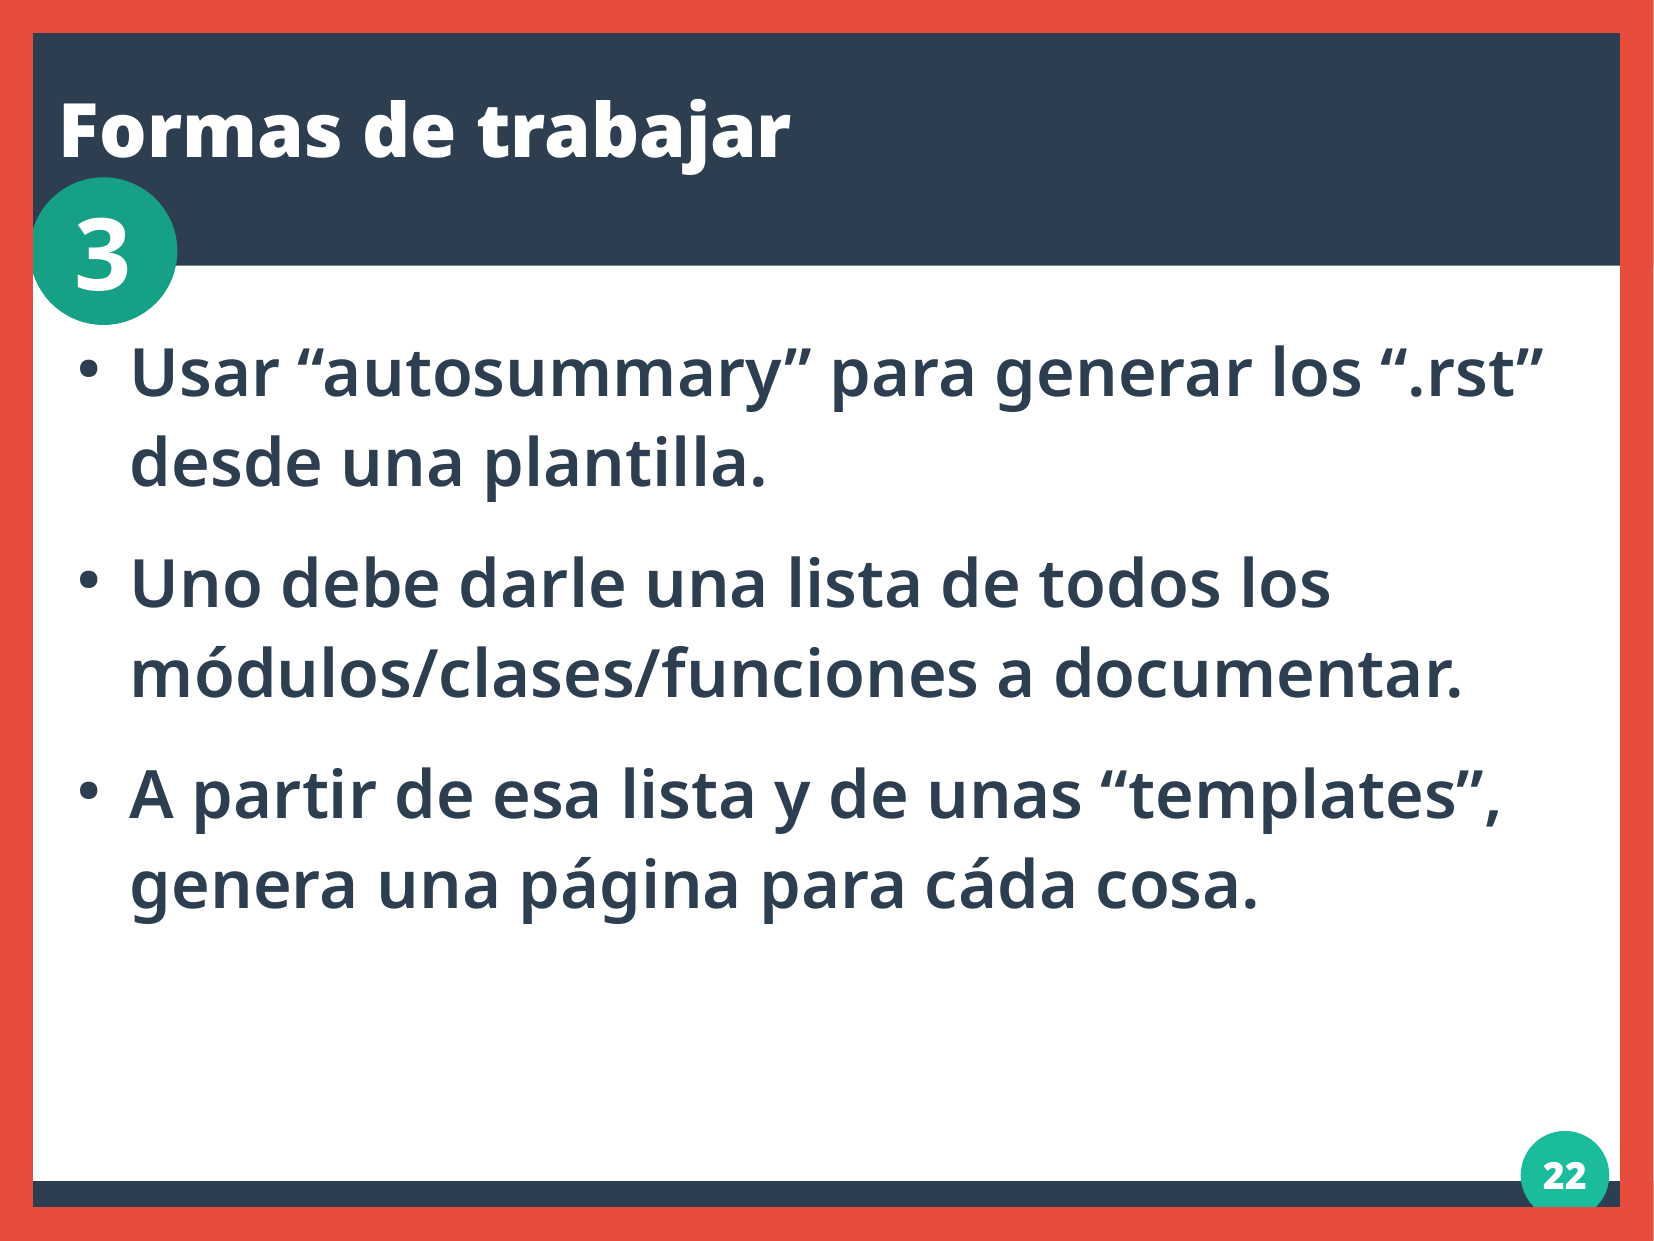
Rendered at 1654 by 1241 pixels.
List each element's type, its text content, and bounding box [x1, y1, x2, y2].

title Formas de trabajar [59, 49, 1595, 207]
list Usar “autosummary” para generar los “.rst” desde una plantilla. Uno debe darle una lista de todos los módulos/clases/funciones a documentar. A partir de esa lista y de unas “templates”, genera una página para cáda cosa. [59, 324, 1595, 1152]
text_box 3 [33, 177, 178, 325]
